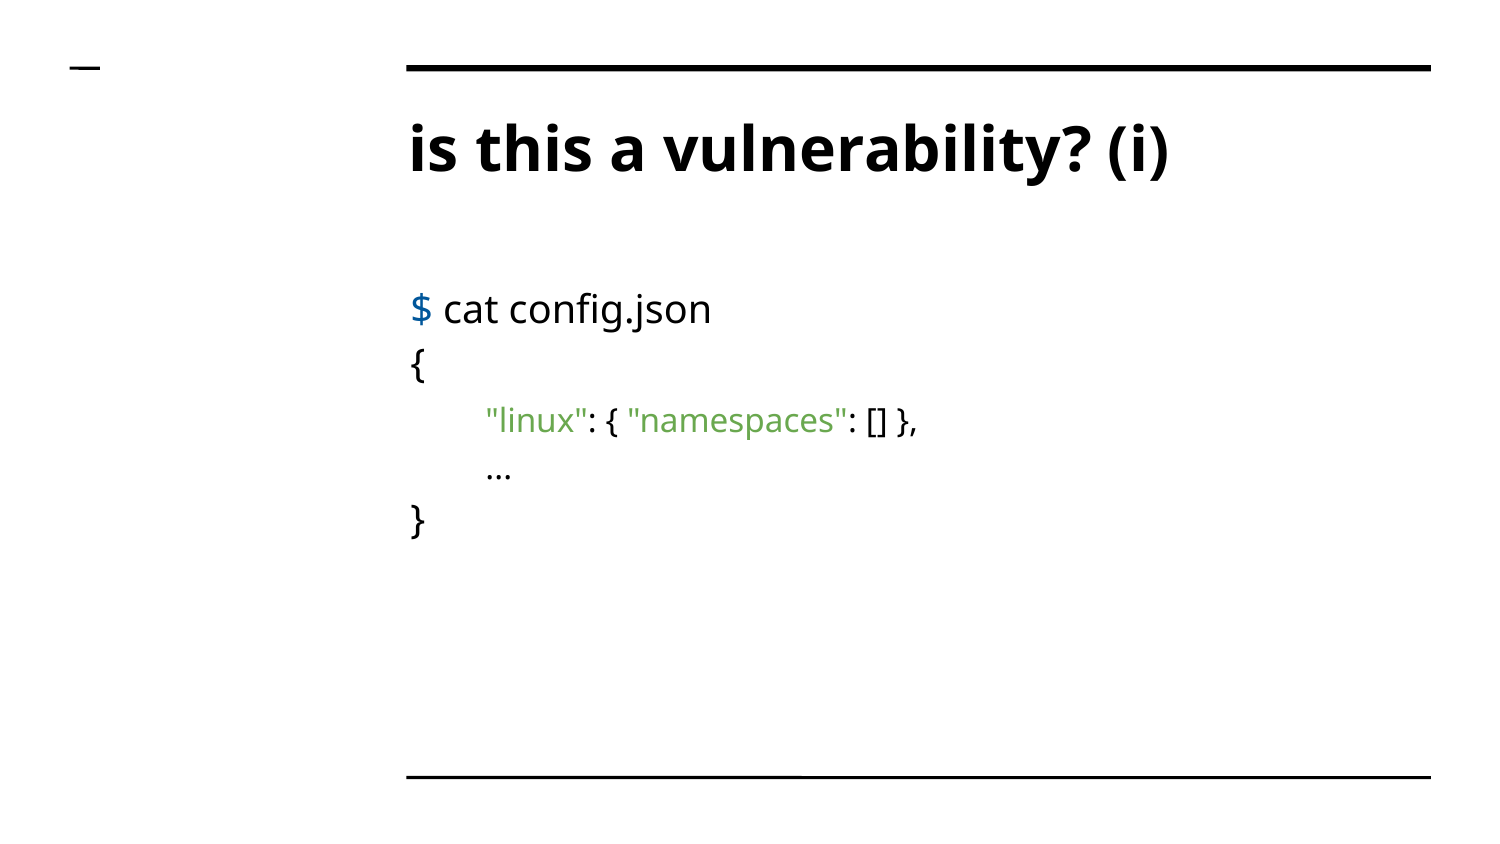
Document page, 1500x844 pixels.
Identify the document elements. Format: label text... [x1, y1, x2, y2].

title is this a vulnerability? (i) [393, 94, 1431, 199]
list $ cat config.json { "linux": { "namespaces": [] }, ... } [395, 261, 1433, 755]
